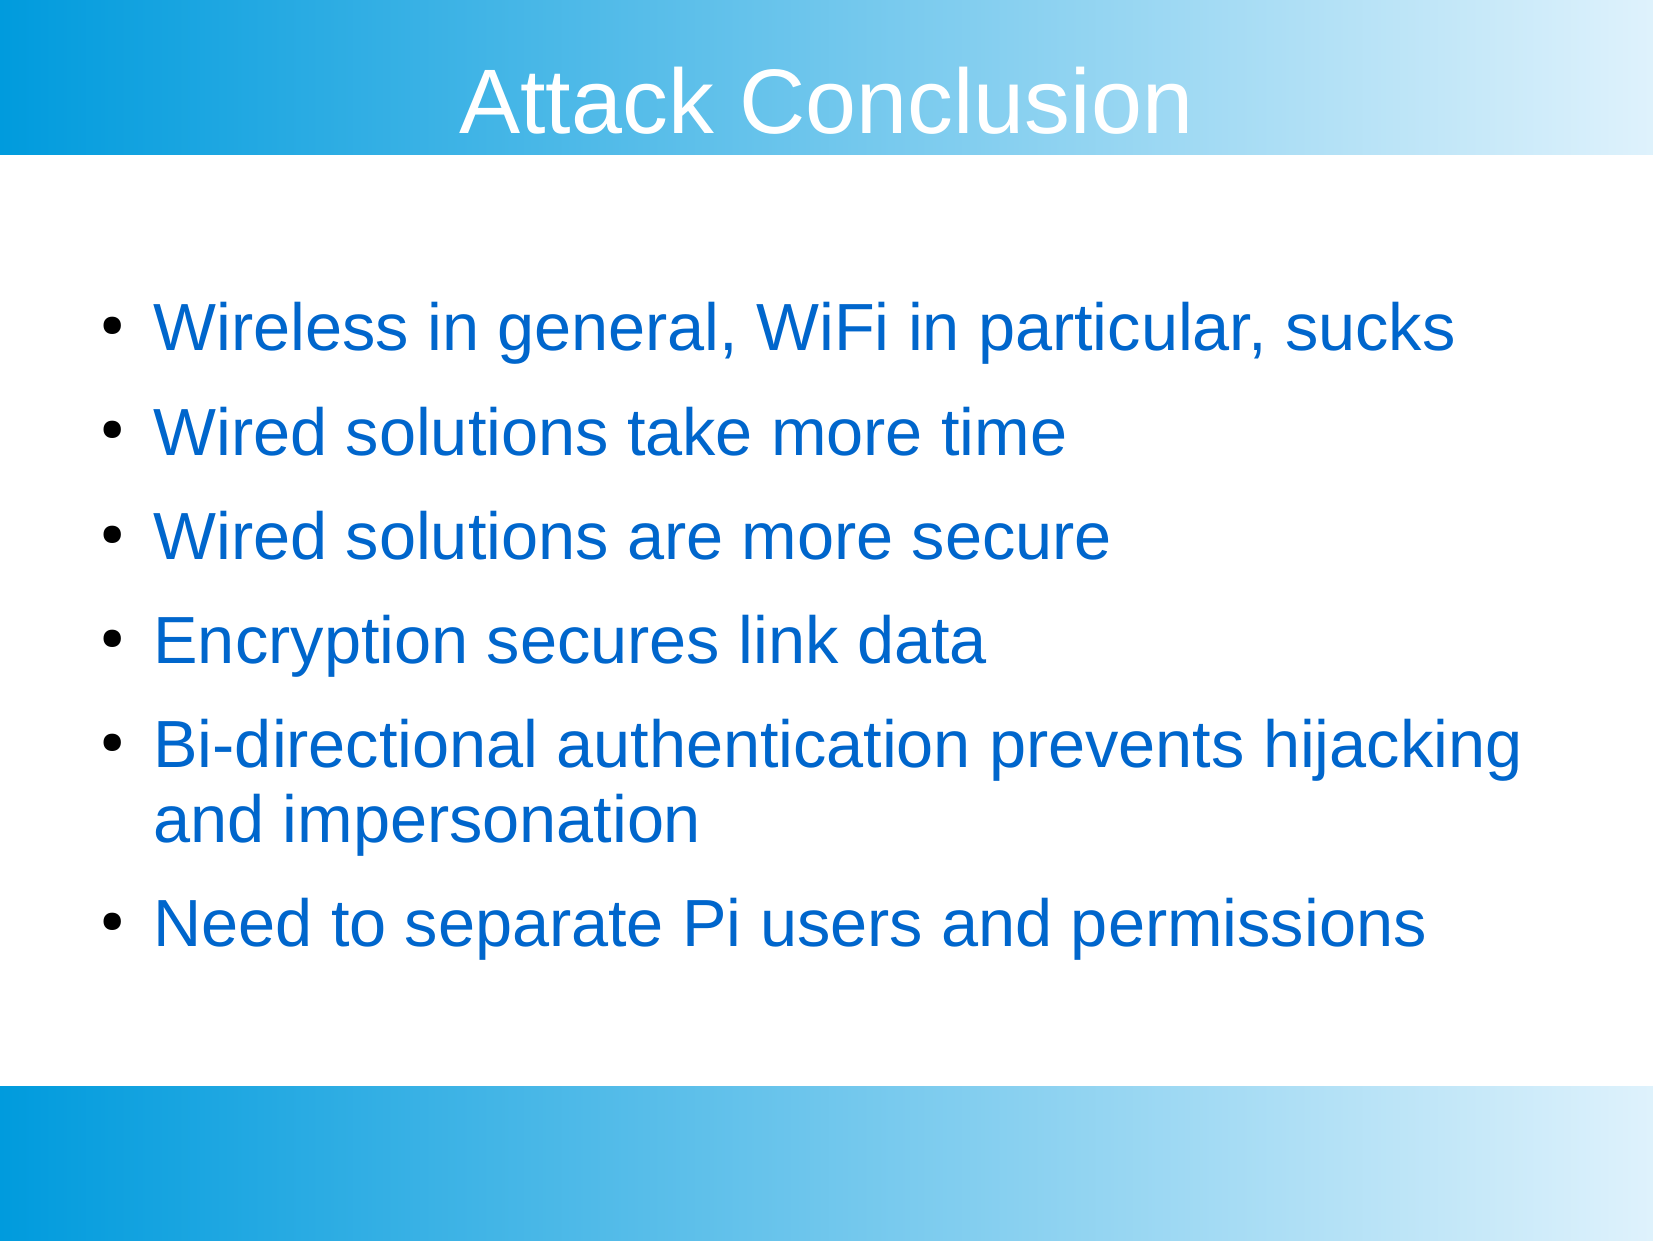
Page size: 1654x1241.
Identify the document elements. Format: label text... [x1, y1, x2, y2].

list Wireless in general, WiFi in particular, sucks Wired solutions take more time Wired solutions are more secure Encryption secures link data Bi-directional authentication prevents hijacking and impersonation Need to separate Pi users and permissions [82, 290, 1571, 1010]
title Attack Conclusion [82, 49, 1571, 155]
